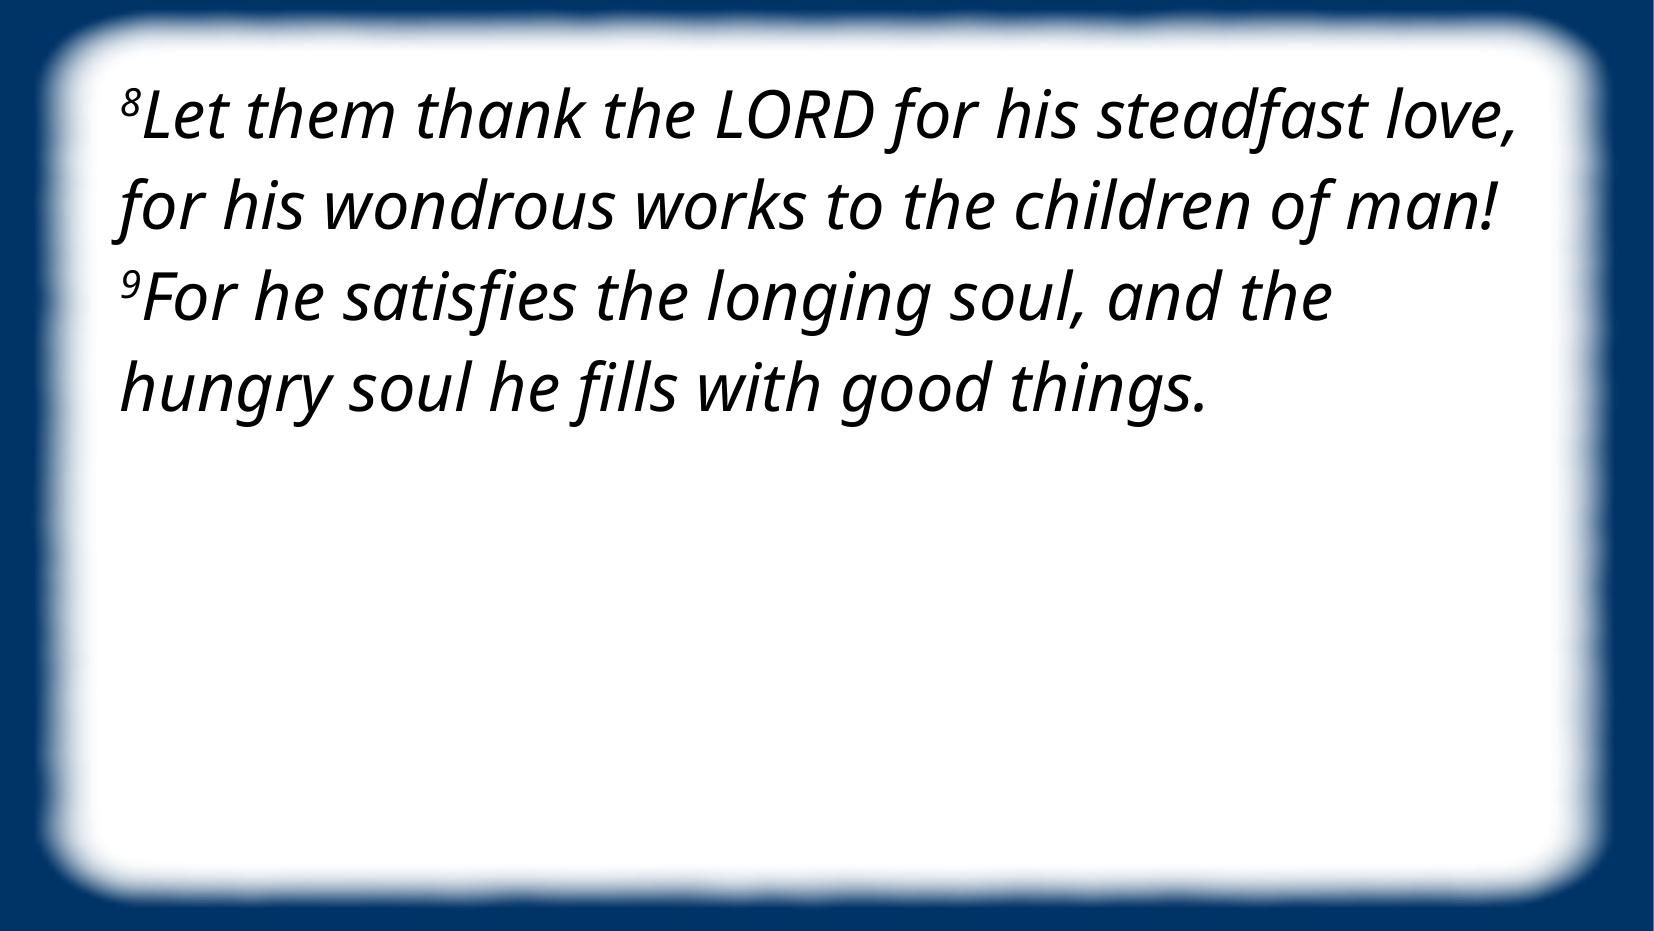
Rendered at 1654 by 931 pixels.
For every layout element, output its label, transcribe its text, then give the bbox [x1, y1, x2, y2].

text_box 8Let them thank the LORD for his steadfast love, for his wondrous works to the children of man! 9For he satisfies the longing soul, and the hungry soul he fills with good things. [105, 60, 1546, 466]
picture [0, 0, 1654, 931]
